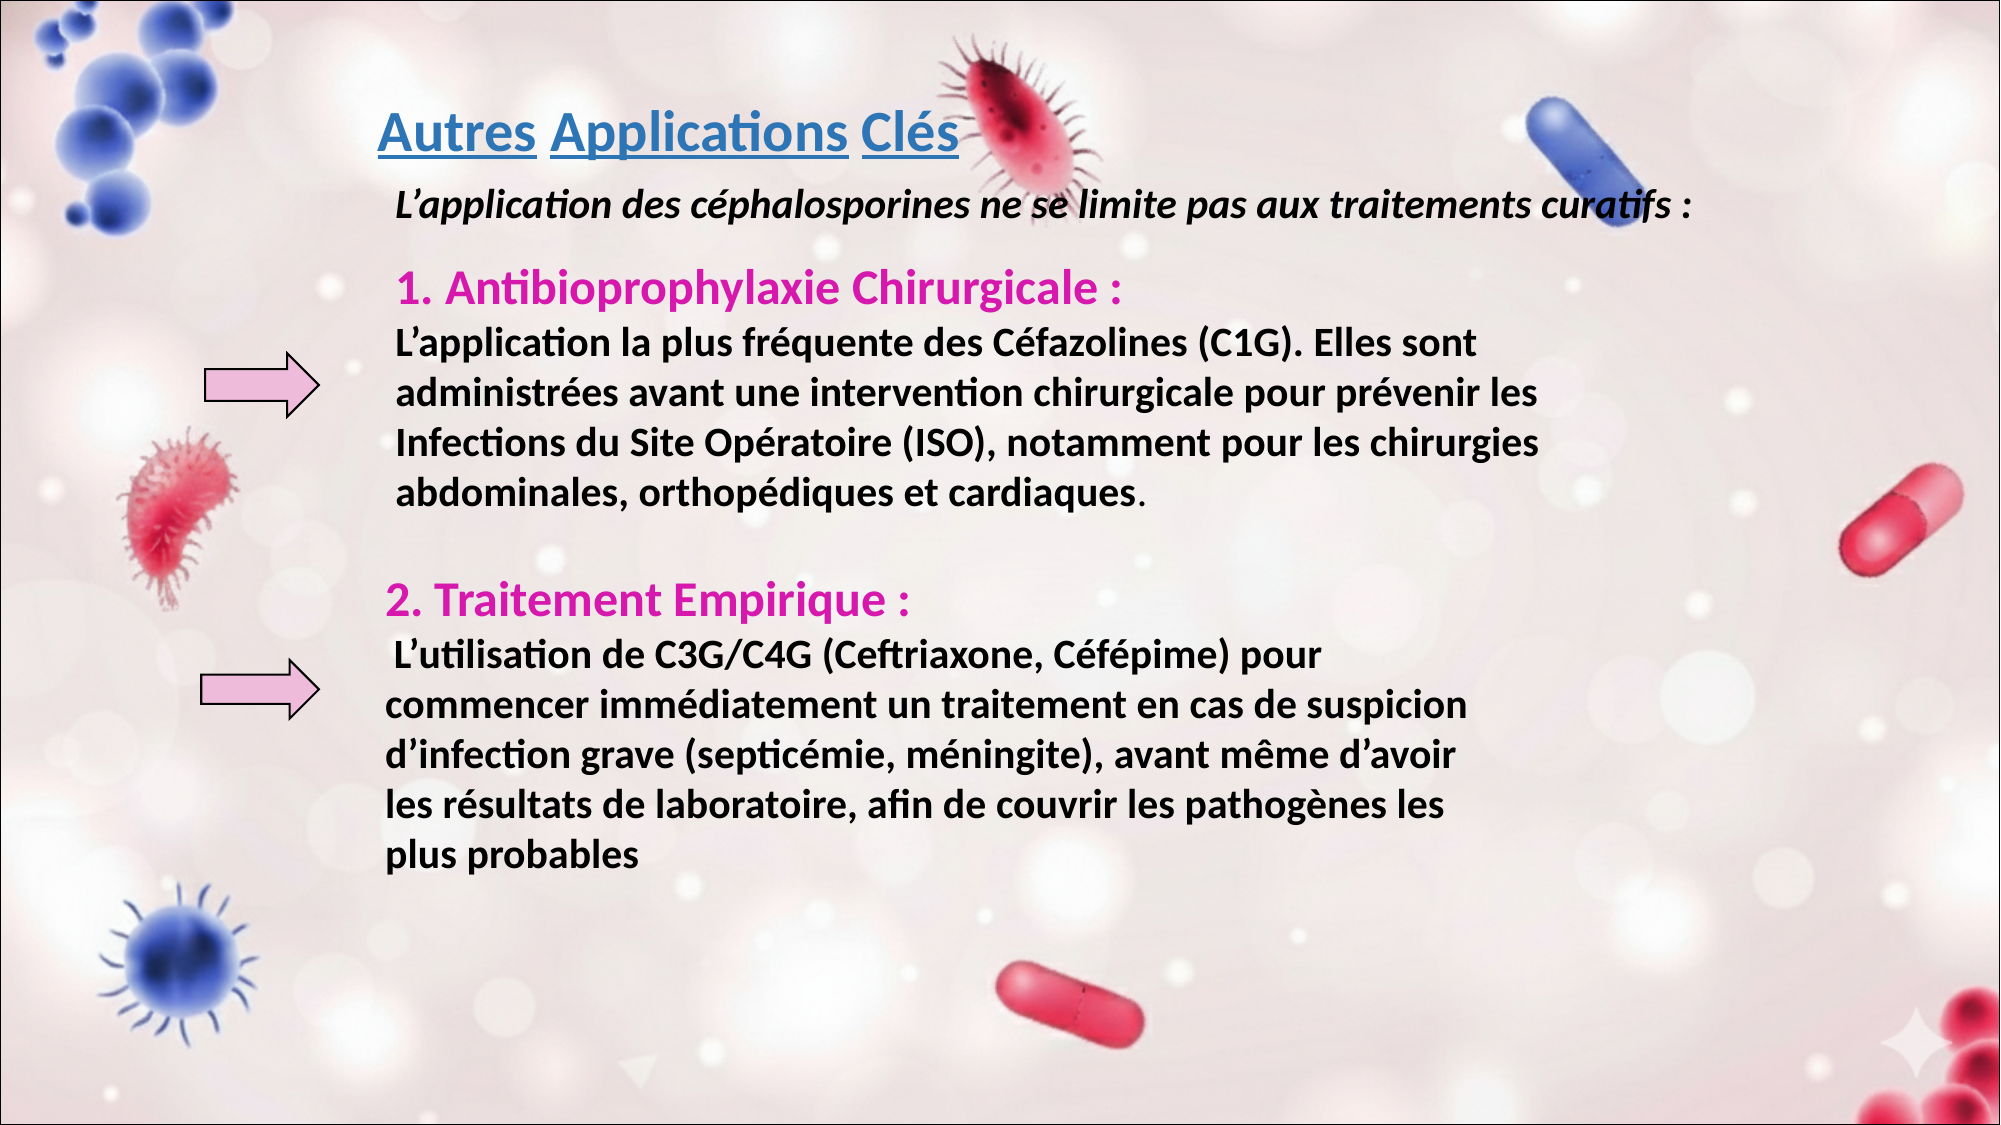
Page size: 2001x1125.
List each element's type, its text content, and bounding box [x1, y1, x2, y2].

text_box L’application des céphalosporines ne se limite pas aux traitements curatifs : [380, 169, 1717, 234]
text_box [205, 353, 319, 417]
picture [0, 0, 2000, 1125]
text_box 1. Antibioprophylaxie Chirurgicale : L’application la plus fréquente des Céfazolines (C1G). Elles sont administrées avant une intervention chirurgicale pour prévenir les Infections du Site Opératoire (ISO), notamment pour les chirurgies abdominales, orthopédiques et cardiaques. [380, 247, 1717, 523]
text_box [201, 660, 319, 719]
text_box 2. Traitement Empirique : L’utilisation de C3G/C4G (Ceftriaxone, Céfépime) pour commencer immédiatement un traitement en cas de suspicion d’infection grave (septicémie, méningite), avant même d’avoir les résultats de laboratoire, afin de couvrir les pathogènes les plus probables [370, 559, 1489, 885]
text_box Autres Applications Clés [363, 85, 994, 171]
